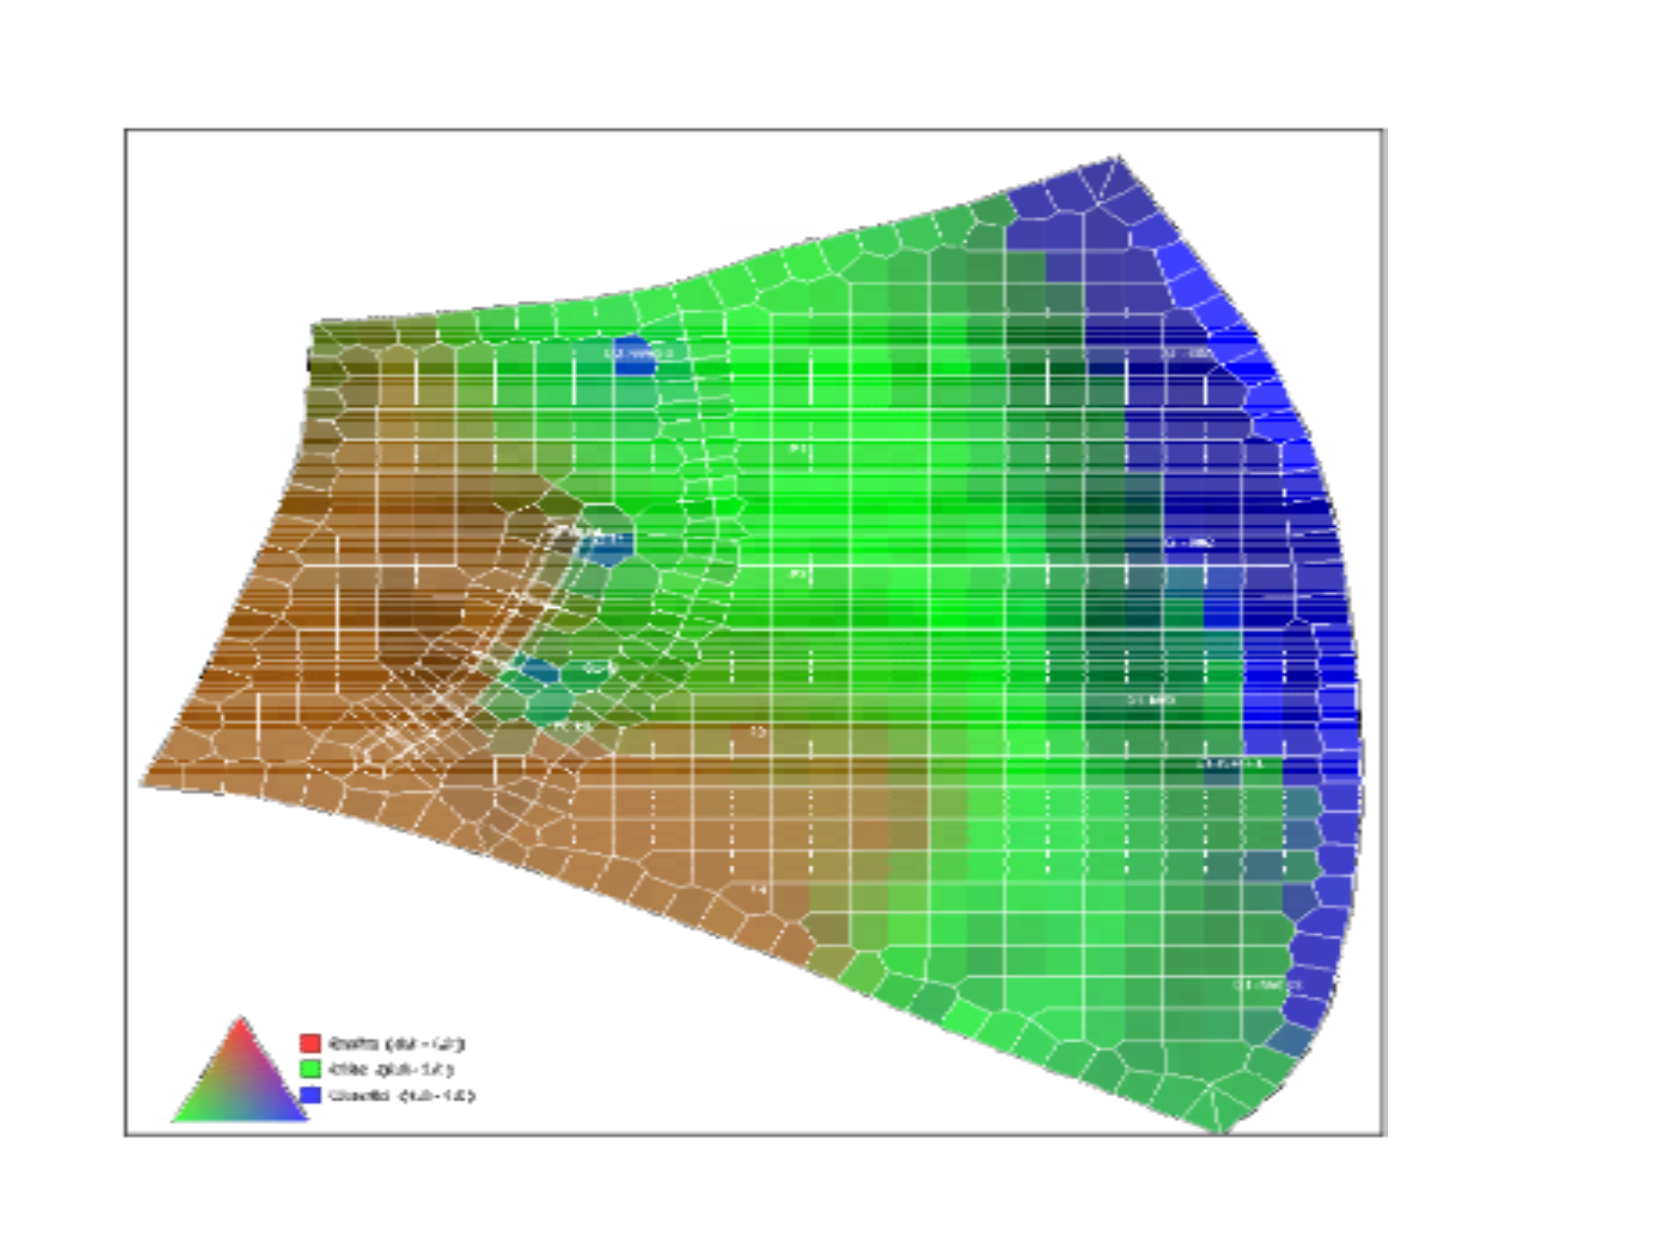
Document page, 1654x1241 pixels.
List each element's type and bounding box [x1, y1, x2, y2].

picture [118, 118, 1388, 1152]
